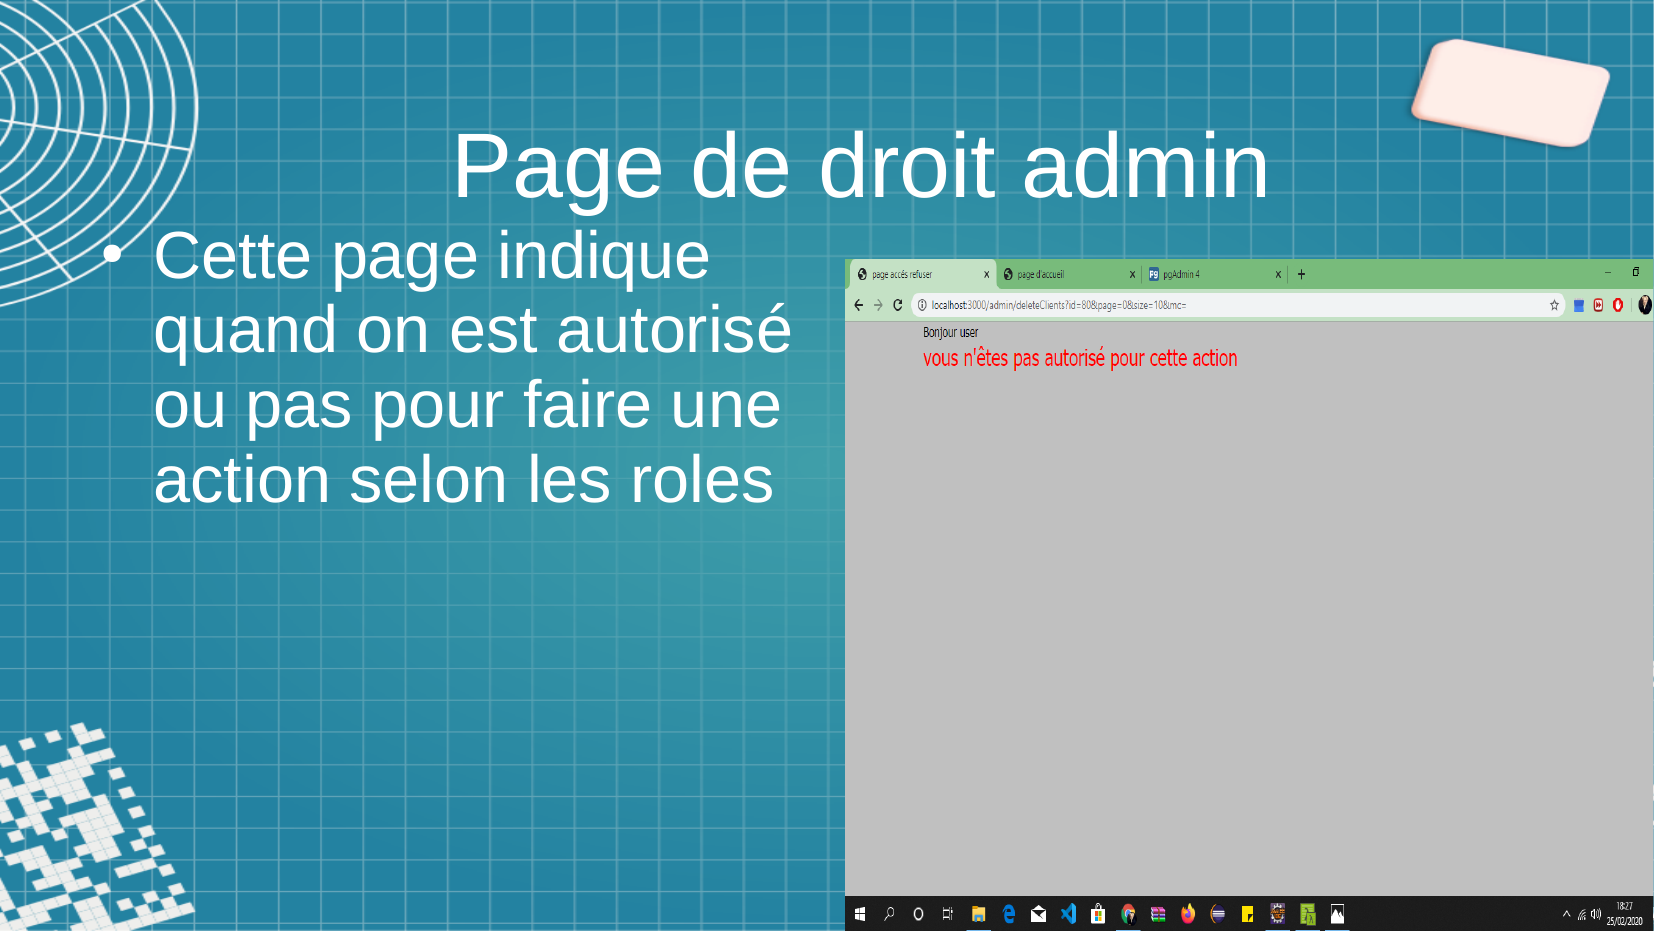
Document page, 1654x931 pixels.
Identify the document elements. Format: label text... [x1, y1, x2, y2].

list Cette page indique quand on est autorisé ou pas pour faire une action selon les roles [82, 217, 809, 758]
picture [0, 0, 1654, 931]
title Page de droit admin [118, 59, 1607, 272]
